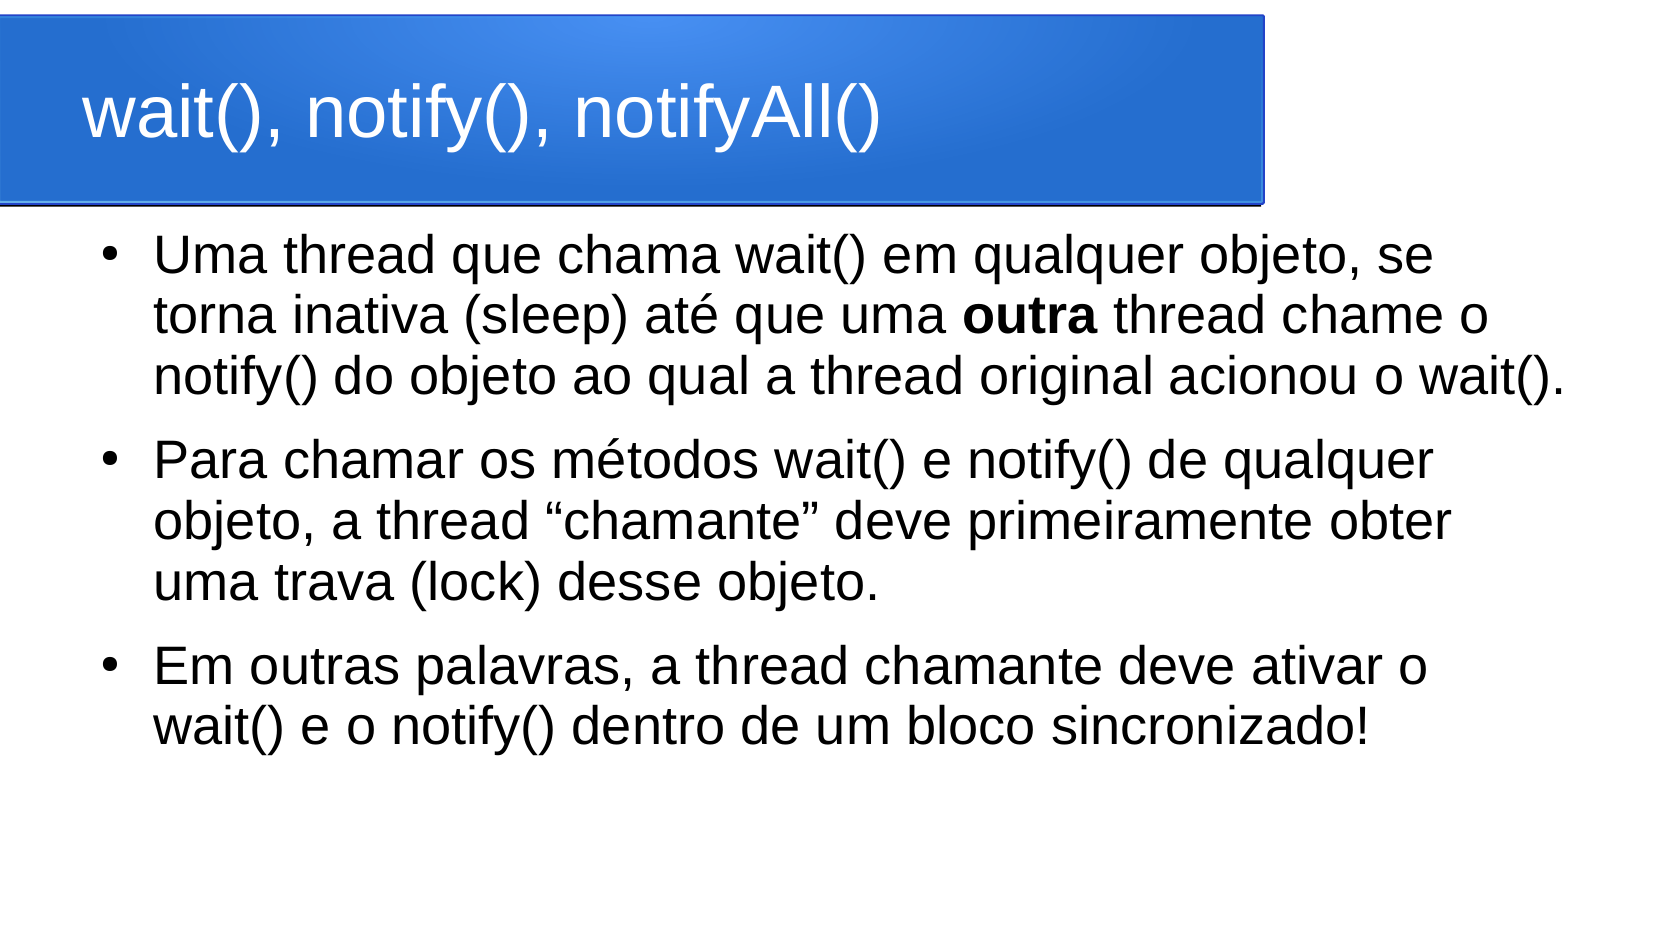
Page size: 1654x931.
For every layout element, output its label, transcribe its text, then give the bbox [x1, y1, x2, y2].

title wait(), notify(), notifyAll() [82, 35, 1235, 189]
list Uma thread que chama wait() em qualquer objeto, se torna inativa (sleep) até que uma outra thread chame o notify() do objeto ao qual a thread original acionou o wait(). Para chamar os métodos wait() e notify() de qualquer objeto, a thread “chamante” deve primeiramente obter uma trava (lock) desse objeto. Em outras palavras, a thread chamante deve ativar o wait() e o notify() dentro de um bloco sincronizado! [82, 224, 1571, 764]
